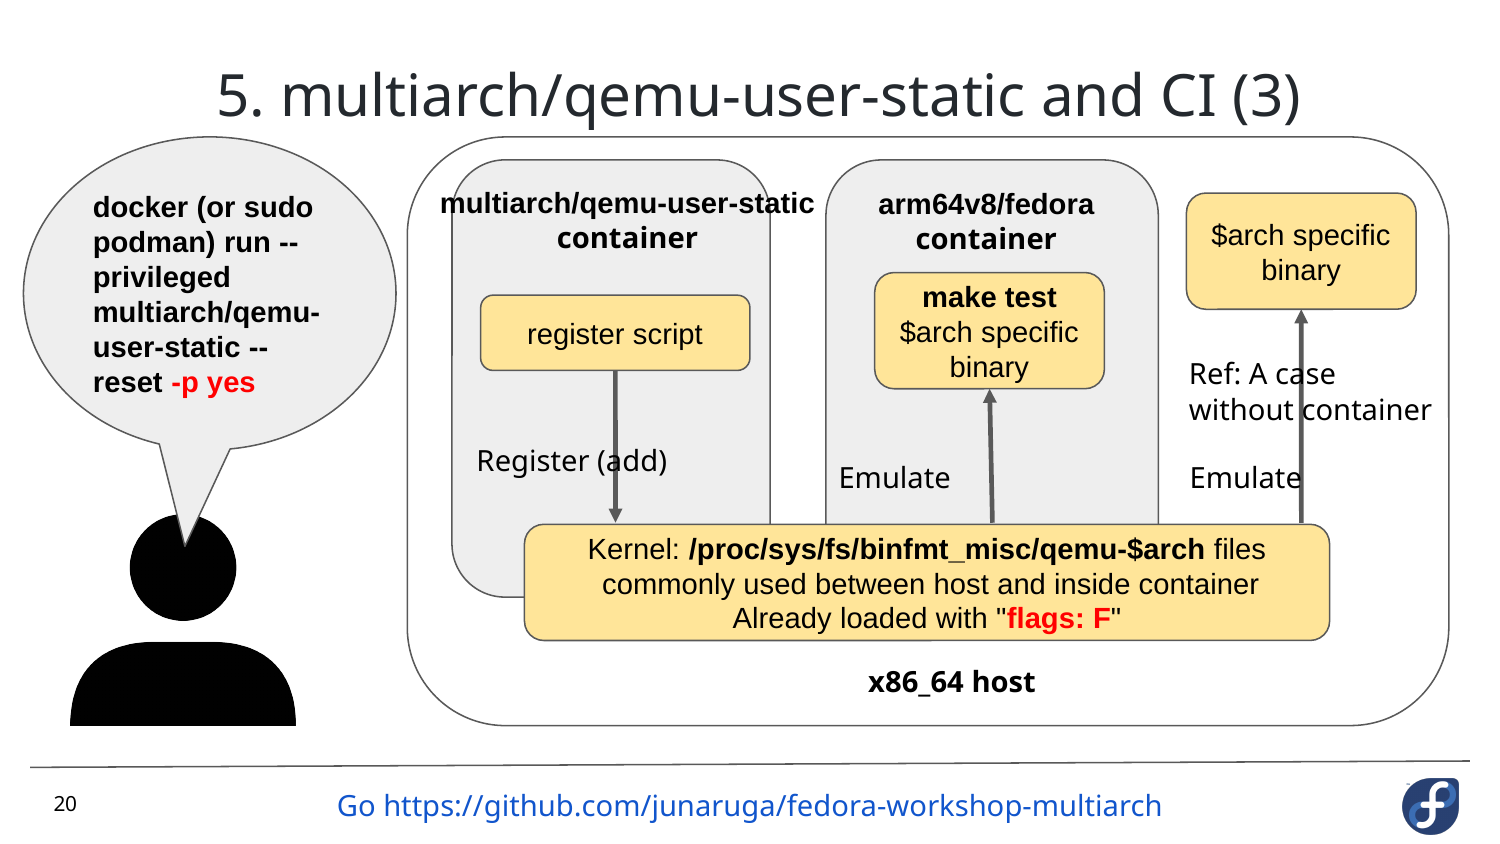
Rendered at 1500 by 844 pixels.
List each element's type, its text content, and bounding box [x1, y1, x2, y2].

text_box [825, 265, 1159, 524]
text_box Register (add) [461, 427, 794, 468]
text_box register script [480, 295, 750, 371]
slide_number <number> [38, 772, 104, 837]
title 5. multiarch/qemu-user-static and CI (3) [30, 43, 1488, 138]
picture [1402, 778, 1459, 835]
text_box [849, 159, 1135, 170]
text_box Kernel: /proc/sys/fs/binfmt_misc/qemu-$arch files commonly used between host and inside container Already loaded with "flags: F" [524, 524, 1330, 641]
text_box docker (or sudo podman) run --privileged multiarch/qemu-user-static --reset -p yes [23, 136, 397, 547]
text_box arm64v8/fedora container [800, 170, 1173, 265]
text_box x86_64 host [779, 648, 1125, 713]
text_box [451, 264, 771, 598]
text_box Emulate [1174, 444, 1370, 485]
text_box [475, 159, 747, 169]
text_box $arch specific binary [1186, 193, 1417, 310]
text_box Emulate [823, 444, 982, 485]
text_box Ref: A case without container [1173, 340, 1467, 435]
text_box multiarch/qemu-user-static container [418, 169, 837, 264]
picture [70, 514, 296, 726]
slide_number Go https://github.com/junaruga/fedora-workshop-multiarch [191, 772, 1309, 837]
text_box make test $arch specific binary [874, 272, 1105, 389]
